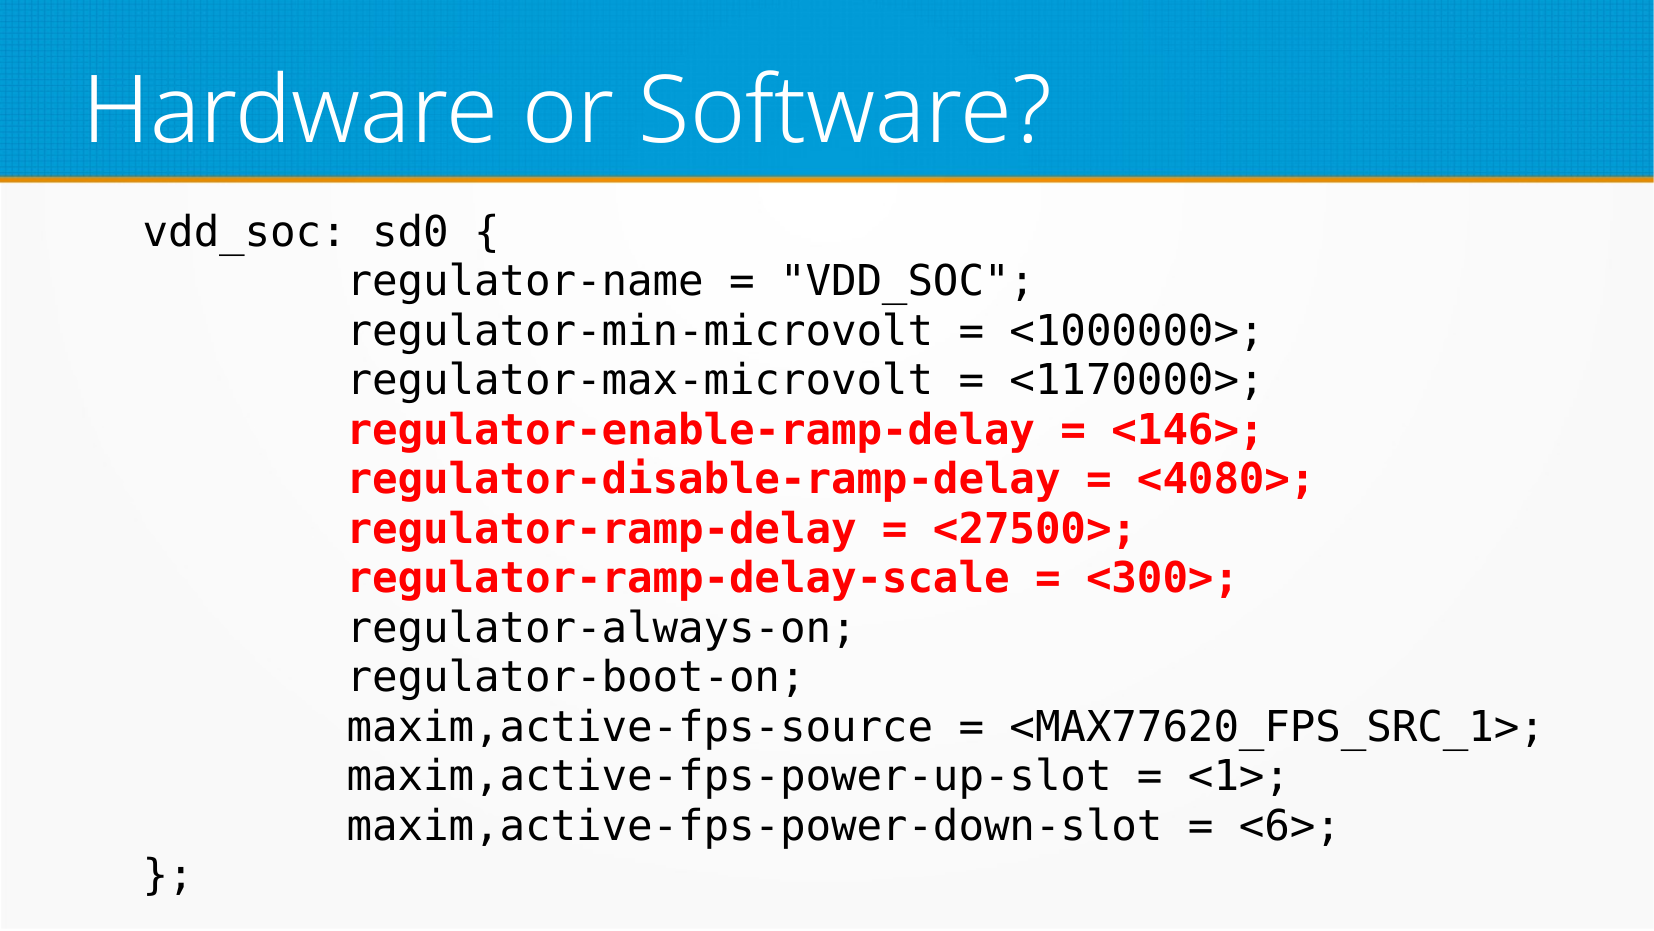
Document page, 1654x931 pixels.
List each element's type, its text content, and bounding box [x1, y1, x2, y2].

title Hardware or Software? [82, 14, 1571, 171]
picture [0, 175, 1654, 931]
list vdd_soc: sd0 { regulator-name = "VDD_SOC"; regulator-min-microvolt = <1000000>; regulator-max-microvolt = <1170000>; regulator-enable-ramp-delay = <146>; regulator-disable-ramp-delay = <4080>; regulator-ramp-delay = <27500>; regulator-ramp-delay-scale = <300>; regulator-always-on; regulator-boot-on; maxim,active-fps-source = <MAX77620_FPS_SRC_1>; maxim,active-fps-power-up-slot = <1>; maxim,active-fps-power-down-slot = <6>; }; [82, 206, 1563, 931]
